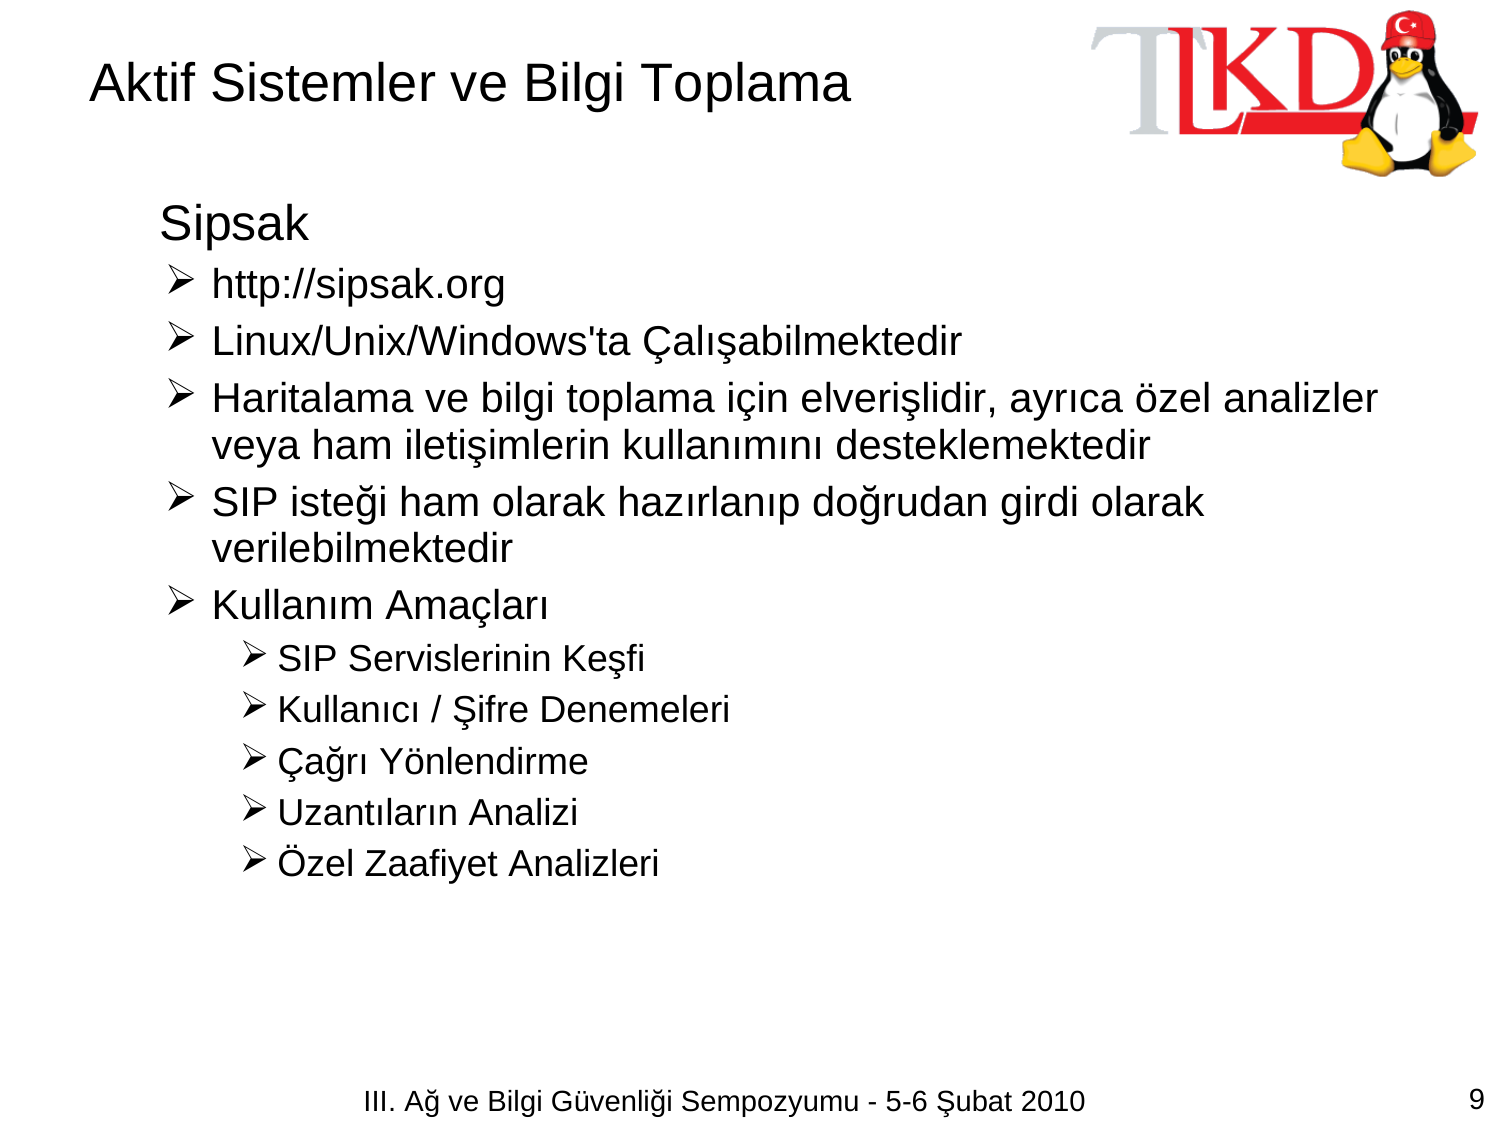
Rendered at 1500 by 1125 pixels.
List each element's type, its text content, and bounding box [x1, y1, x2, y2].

list Sipsak http://sipsak.org Linux/Unix/Windows'ta Çalışabilmektedir Haritalama ve bilgi toplama için elverişlidir, ayrıca özel analizler veya ham iletişimlerin kullanımını desteklemektedir SIP isteği ham olarak hazırlanıp doğrudan girdi olarak verilebilmektedir Kullanım Amaçları SIP Servislerinin Keşfi Kullanıcı / Şifre Denemeleri Çağrı Yönlendirme Uzantıların Analizi Özel Zaafiyet Analizleri [75, 187, 1426, 1005]
title Aktif Sistemler ve Bilgi Toplama [75, 45, 1070, 151]
picture [1087, 0, 1491, 188]
